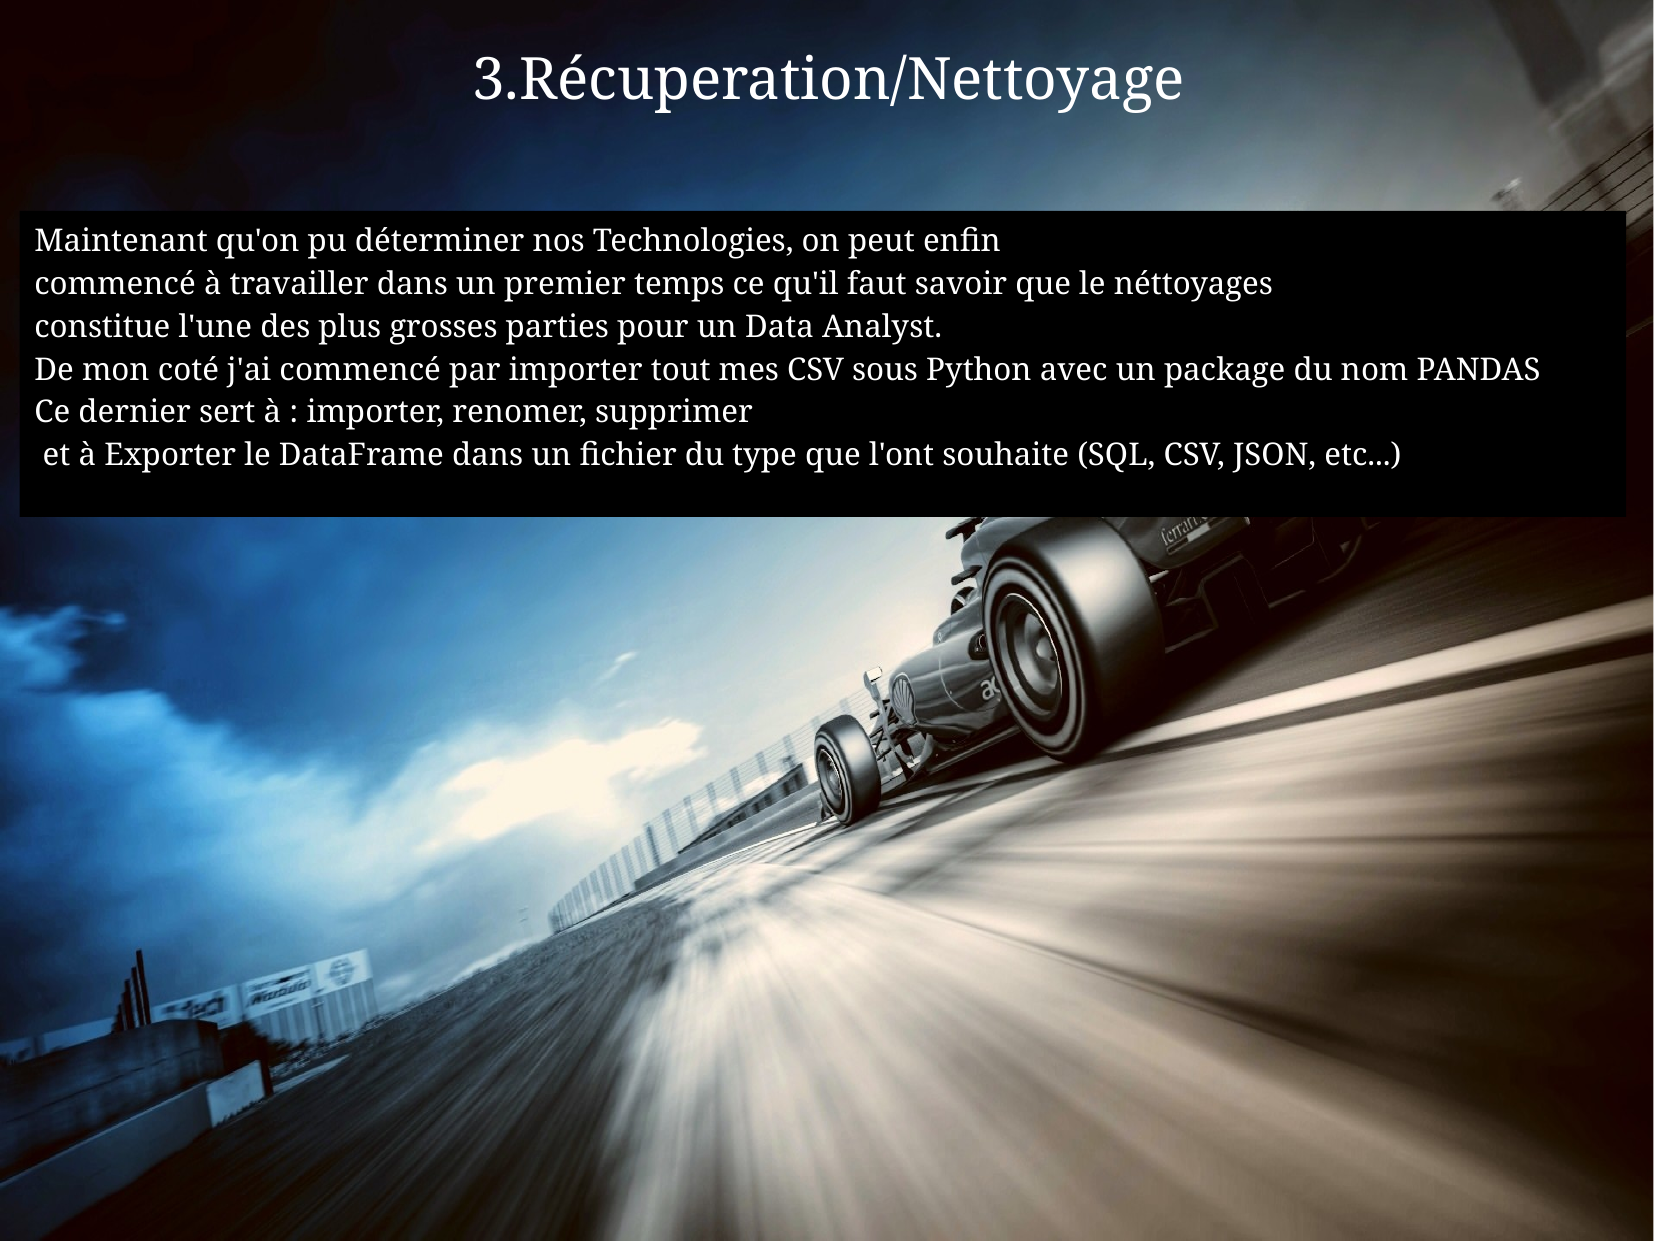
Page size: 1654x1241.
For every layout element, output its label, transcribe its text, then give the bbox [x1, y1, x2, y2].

text_box Maintenant qu'on pu déterminer nos Technologies, on peut enfin commencé à travailler dans un premier temps ce qu'il faut savoir que le néttoyages constitue l'une des plus grosses parties pour un Data Analyst. De mon coté j'ai commencé par importer tout mes CSV sous Python avec un package du nom PANDAS Ce dernier sert à : importer, renomer, supprimer et à Exporter le DataFrame dans un fichier du type que l'ont souhaite (SQL, CSV, JSON, etc...) [19, 210, 1627, 502]
picture [0, 0, 1654, 1241]
text_box 3.Récuperation/Nettoyage [298, 29, 1359, 120]
